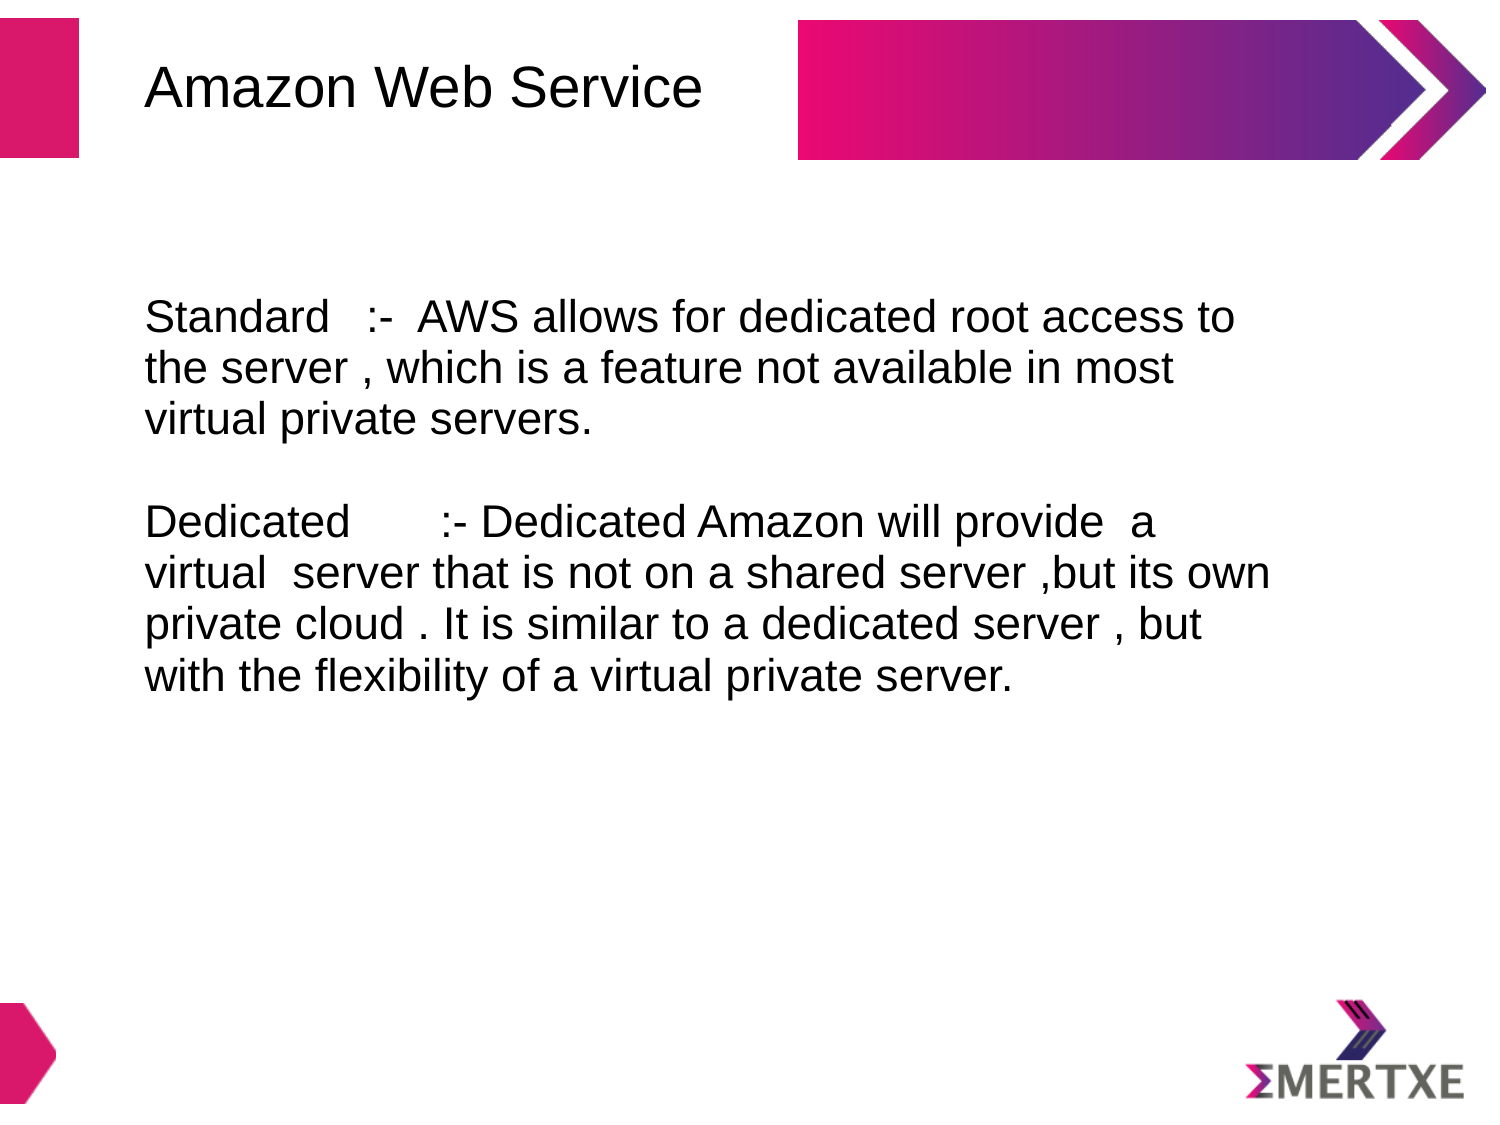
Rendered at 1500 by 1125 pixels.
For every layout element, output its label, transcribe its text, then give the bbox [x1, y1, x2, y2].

picture [798, 20, 1486, 160]
text_box Standard :- AWS allows for dedicated root access to the server , which is a feature not available in most virtual private servers. Dedicated :- Dedicated Amazon will provide a virtual server that is not on a shared server ,but its own private cloud . It is similar to a dedicated server , but with the flexibility of a virtual private server. [129, 283, 1288, 721]
picture [1245, 996, 1465, 1099]
text_box Amazon Web Service [129, 47, 721, 128]
